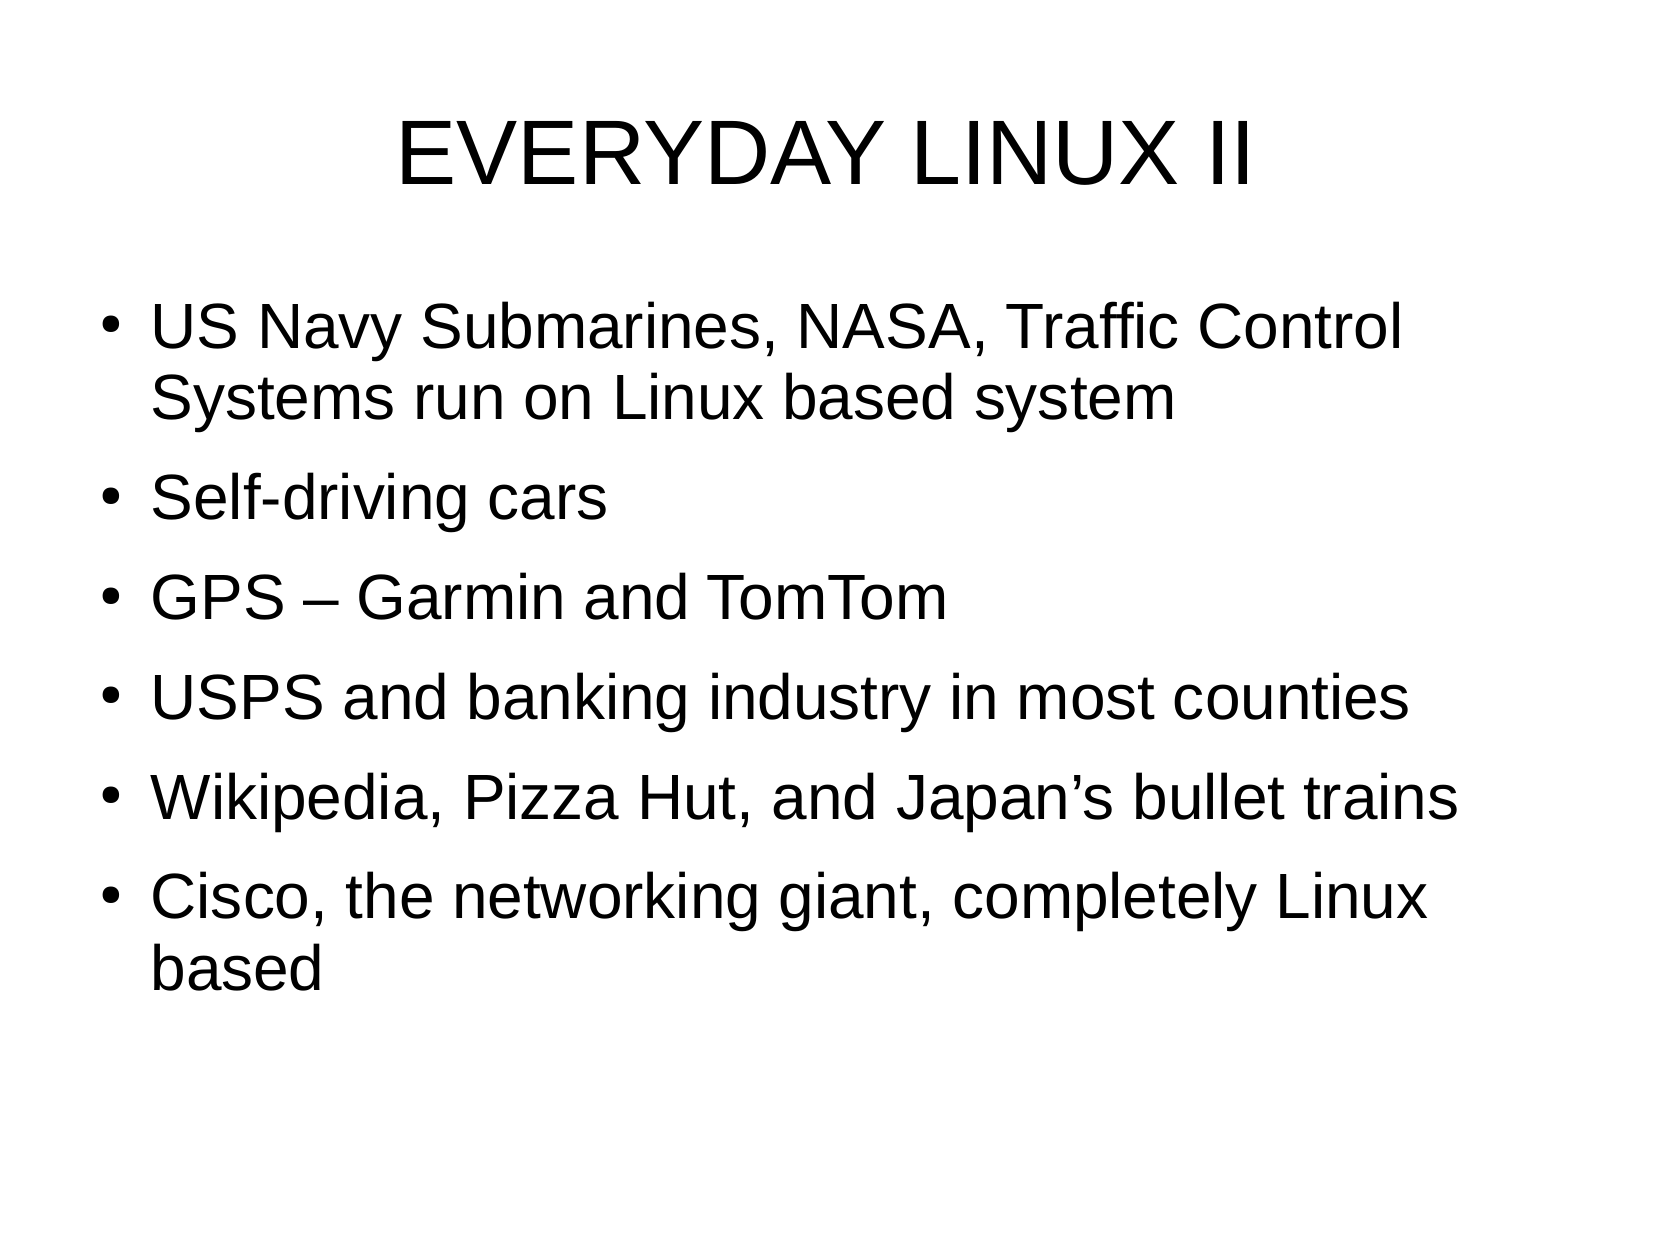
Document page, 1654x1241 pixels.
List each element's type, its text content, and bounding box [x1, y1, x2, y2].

title EVERYDAY LINUX II [82, 49, 1571, 257]
list US Navy Submarines, NASA, Traffic Control Systems run on Linux based system Self-driving cars GPS – Garmin and TomTom USPS and banking industry in most counties Wikipedia, Pizza Hut, and Japan’s bullet trains Cisco, the networking giant, completely Linux based [82, 290, 1571, 1010]
